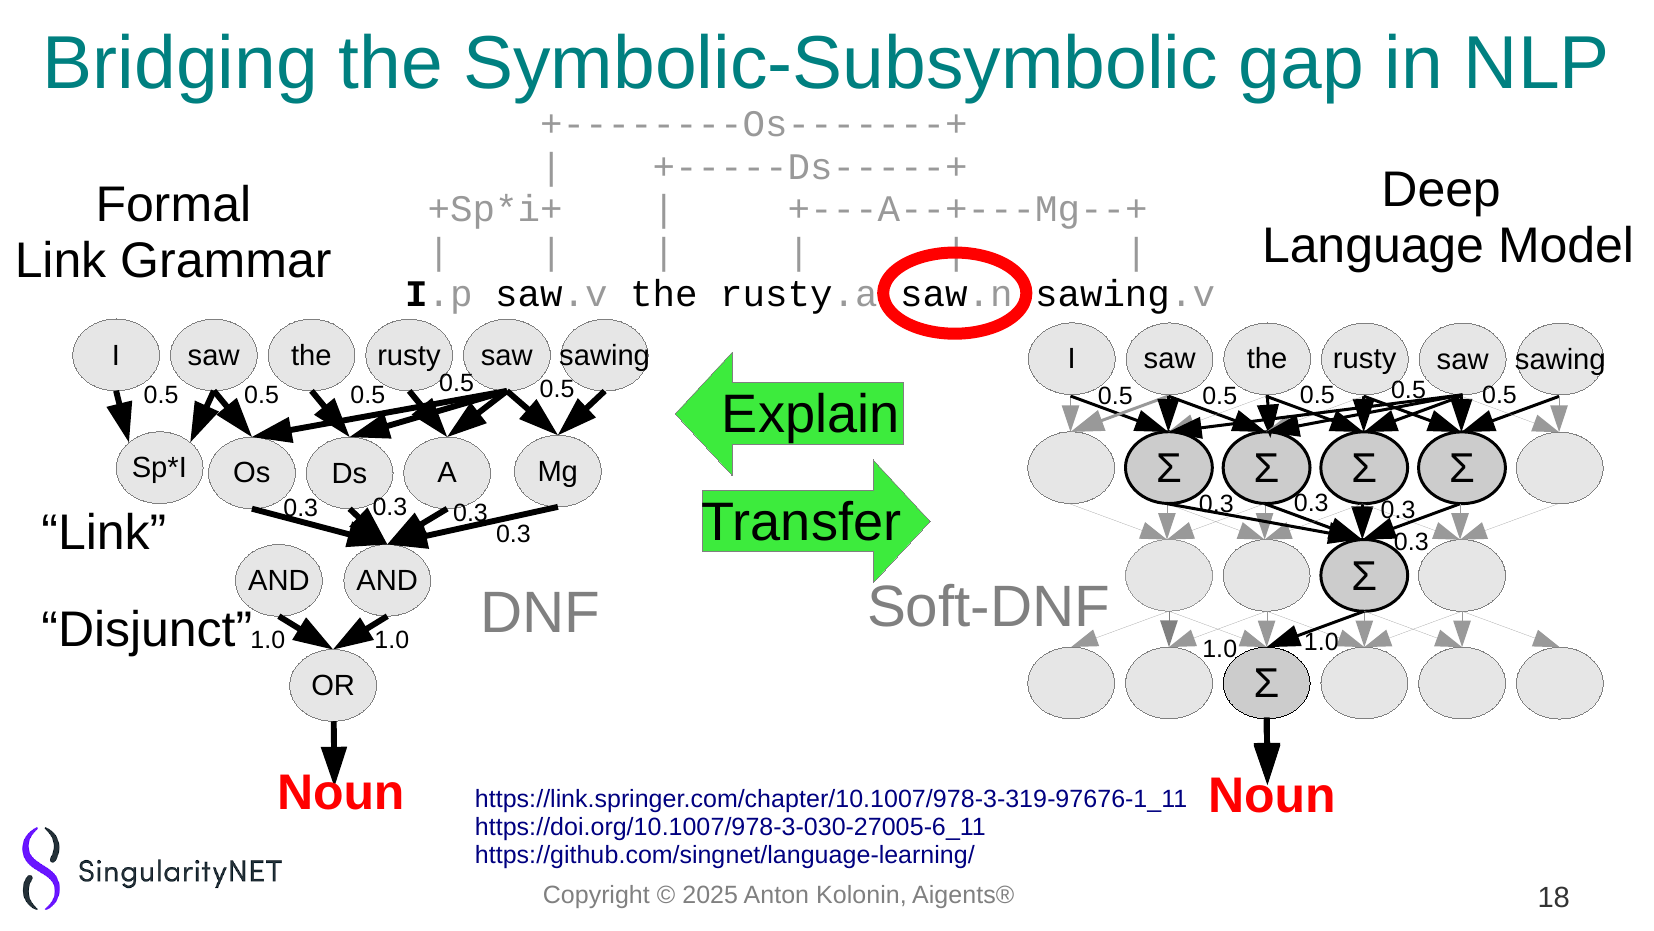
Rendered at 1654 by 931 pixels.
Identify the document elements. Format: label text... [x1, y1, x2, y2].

text_box [1516, 432, 1604, 504]
text_box [1516, 647, 1604, 720]
text_box Σ [1223, 432, 1311, 504]
text_box 0.5 [1202, 421, 1270, 432]
text_box Formal Link Grammar [0, 168, 361, 296]
text_box saw [170, 319, 258, 391]
text_box [1223, 540, 1311, 612]
text_box 0.3 [1184, 509, 1266, 540]
text_box rusty [1321, 323, 1409, 395]
text_box 0.3 [1184, 482, 1266, 519]
text_box https://link.springer.com/chapter/10.1007/978-3-319-97676-1_11 https://doi.org/10.1007/978-3-030-27005-6_11 https://github.com/singnet/language-learning/ [460, 777, 1241, 881]
text_box 0.5 [1285, 373, 1367, 415]
text_box 1.0 [1289, 620, 1381, 720]
text_box [1125, 647, 1213, 719]
text_box 0.5 [1187, 374, 1270, 426]
text_box 0.5 [424, 361, 507, 419]
text_box Os [208, 437, 296, 509]
text_box Σ [1320, 540, 1408, 612]
text_box A [403, 437, 491, 491]
text_box Σ [1320, 432, 1408, 504]
text_box Ds [306, 437, 394, 509]
text_box OR [289, 649, 377, 722]
text_box 0.3 [1279, 481, 1361, 538]
text_box 0.3 [438, 491, 521, 549]
text_box AND [235, 544, 323, 617]
text_box 0.3 [481, 512, 563, 569]
text_box “Link” [26, 497, 224, 568]
text_box Sp*I [116, 431, 204, 497]
text_box 0.5 [335, 373, 418, 431]
text_box 0.3 [357, 485, 440, 542]
text_box I [72, 318, 160, 391]
text_box I [1028, 322, 1116, 395]
text_box Σ [1223, 647, 1289, 719]
text_box 0.3 [268, 485, 351, 543]
picture [22, 827, 283, 910]
text_box AND [343, 545, 431, 617]
text_box 1.0 [1187, 627, 1270, 684]
text_box “Disjunct” [26, 594, 268, 665]
text_box Σ [1418, 432, 1506, 504]
text_box 1.0 [235, 618, 318, 676]
text_box Bridging the Symbolic-Subsymbolic gap in NLP [0, 0, 1654, 128]
text_box Explain [675, 352, 904, 476]
text_box [1027, 431, 1115, 504]
text_box the [1223, 322, 1311, 395]
text_box Deep Language Model [1247, 154, 1650, 281]
text_box DNF [465, 571, 616, 652]
text_box Σ [1125, 432, 1213, 504]
text_box Transfer [702, 459, 931, 566]
text_box 0.3 [1279, 526, 1328, 539]
text_box 0.5 [1376, 368, 1458, 425]
text_box saw [1126, 322, 1213, 395]
text_box rusty [365, 322, 453, 391]
text_box [1027, 647, 1115, 719]
text_box 0.5 [1467, 373, 1549, 431]
text_box OR [315, 677, 330, 693]
text_box [1381, 649, 1408, 717]
text_box 0.5 [1083, 374, 1165, 432]
text_box Soft-DNF [852, 566, 1125, 647]
text_box sawing [561, 339, 649, 391]
text_box [1418, 647, 1506, 719]
text_box 0.5 [1298, 409, 1367, 424]
text_box Noun [1193, 759, 1365, 831]
text_box sawing [1517, 323, 1604, 395]
text_box the [268, 319, 355, 391]
text_box 1.0 [359, 618, 442, 676]
text_box 0.3 [1379, 520, 1461, 578]
text_box rusty [1378, 354, 1387, 368]
text_box 0.5 [1300, 415, 1367, 430]
text_box 0.3 [1365, 488, 1448, 545]
text_box 0.5 [229, 373, 312, 431]
text_box Mg [514, 435, 602, 507]
text_box +--------Os-------+ | +-----Ds-----+ +Sp*i+ | +---A--+---Mg--+ | | | | | | I.p saw.v the rusty.a saw.n sawing.v [390, 98, 1339, 339]
text_box saw [463, 339, 551, 391]
text_box Noun [262, 756, 425, 828]
text_box [1418, 540, 1506, 612]
text_box saw [1419, 323, 1507, 395]
text_box 0.5 [524, 367, 607, 425]
text_box 0.5 [128, 373, 211, 431]
text_box +--------Os-------+ | +-----Ds-----+ +Sp*i+ | +---A--+---Mg--+ | | | | | | I.p saw.v the rusty.a saw.n sawing.v [890, 259, 1020, 327]
text_box [1125, 540, 1213, 612]
